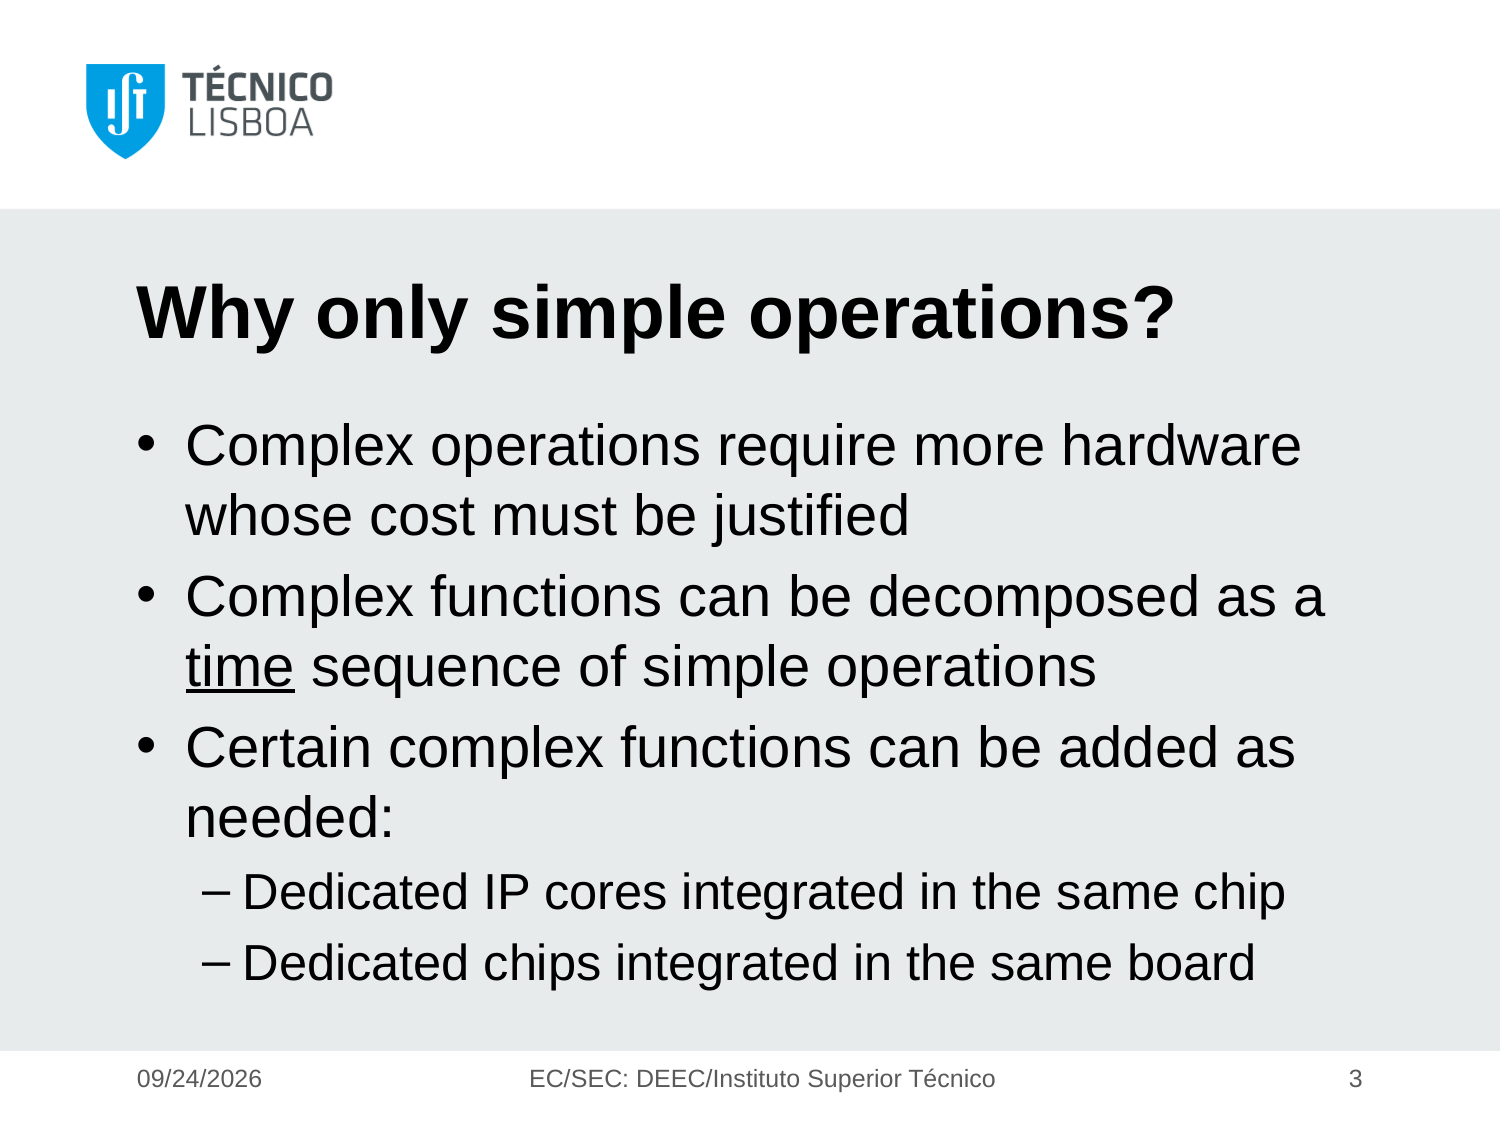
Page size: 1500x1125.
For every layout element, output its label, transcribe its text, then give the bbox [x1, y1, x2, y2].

footer EC/SEC: DEEC/Instituto Superior Técnico [512, 1052, 1021, 1103]
list Complex operations require more hardware whose cost must be justified Complex functions can be decomposed as a time sequence of simple operations Certain complex functions can be added as needed: Dedicated IP cores integrated in the same chip Dedicated chips integrated in the same board [121, 400, 1378, 1005]
slide_number <number> [1077, 1052, 1378, 1103]
title Why only simple operations? [121, 237, 1378, 381]
picture [0, 0, 1500, 1125]
slide_number 11/10/2020 [121, 1052, 425, 1103]
